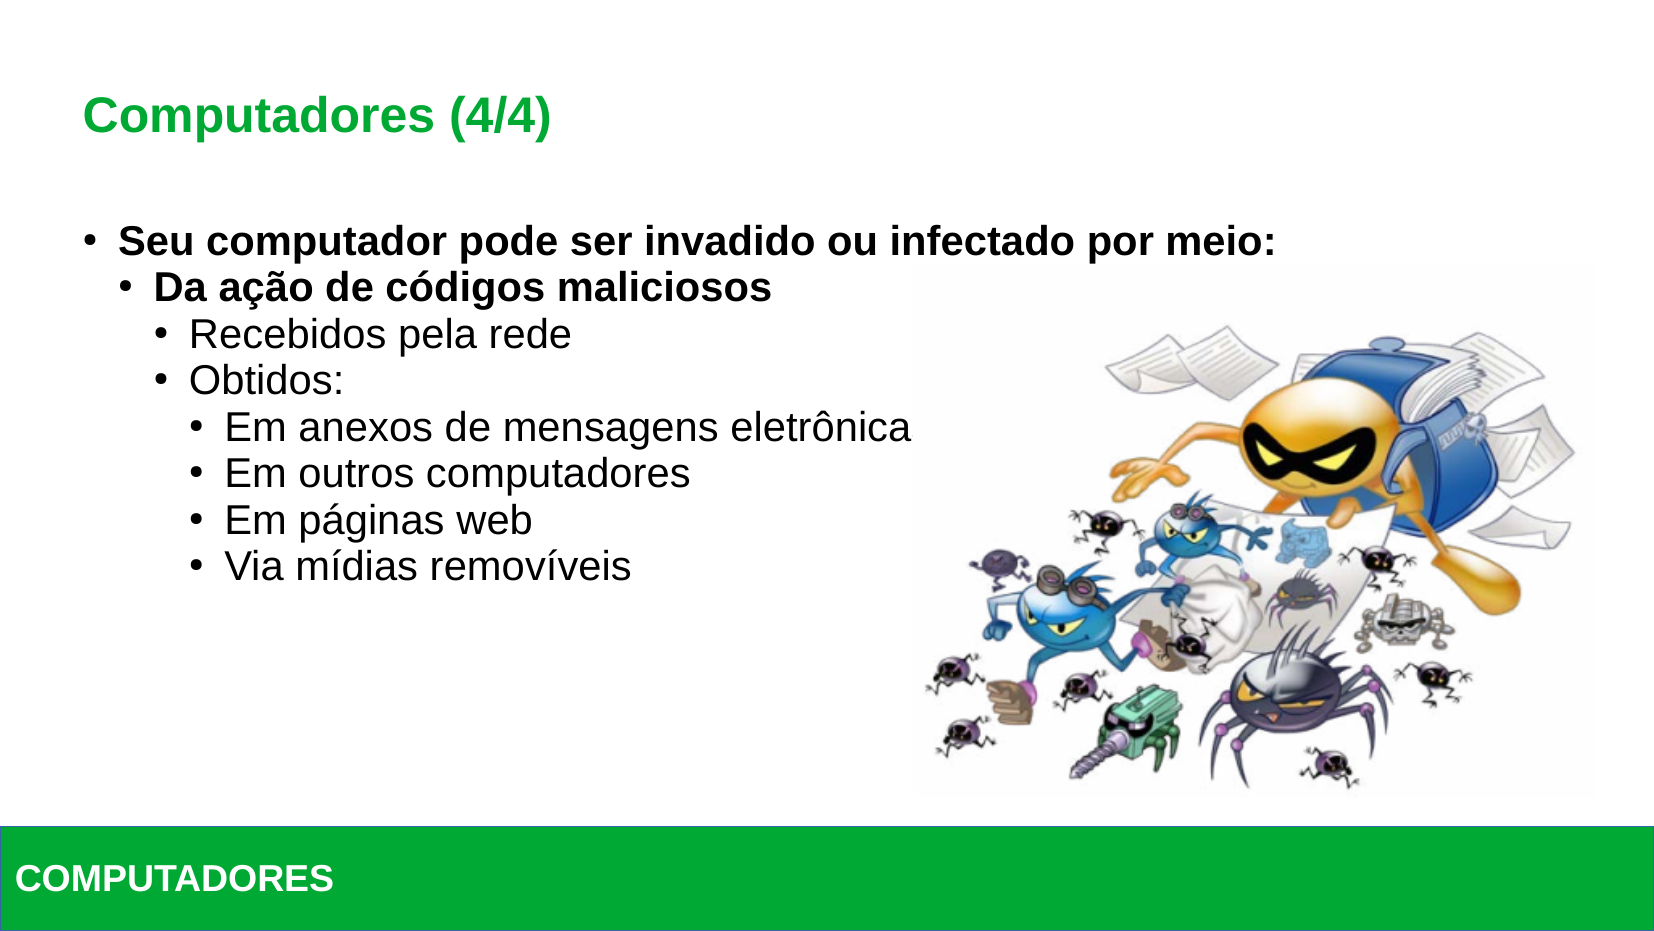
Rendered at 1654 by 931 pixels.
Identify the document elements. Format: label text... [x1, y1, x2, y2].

text_box Seu computador pode ser invadido ou infectado por meio: Da ação de códigos maliciosos Recebidos pela rede Obtidos: Em anexos de mensagens eletrônicas Em outros computadores Em páginas web Via mídias removíveis [82, 217, 1571, 590]
picture [913, 265, 1595, 798]
text_box COMPUTADORES [0, 826, 1654, 931]
title Computadores (4/4) [82, 37, 1571, 193]
